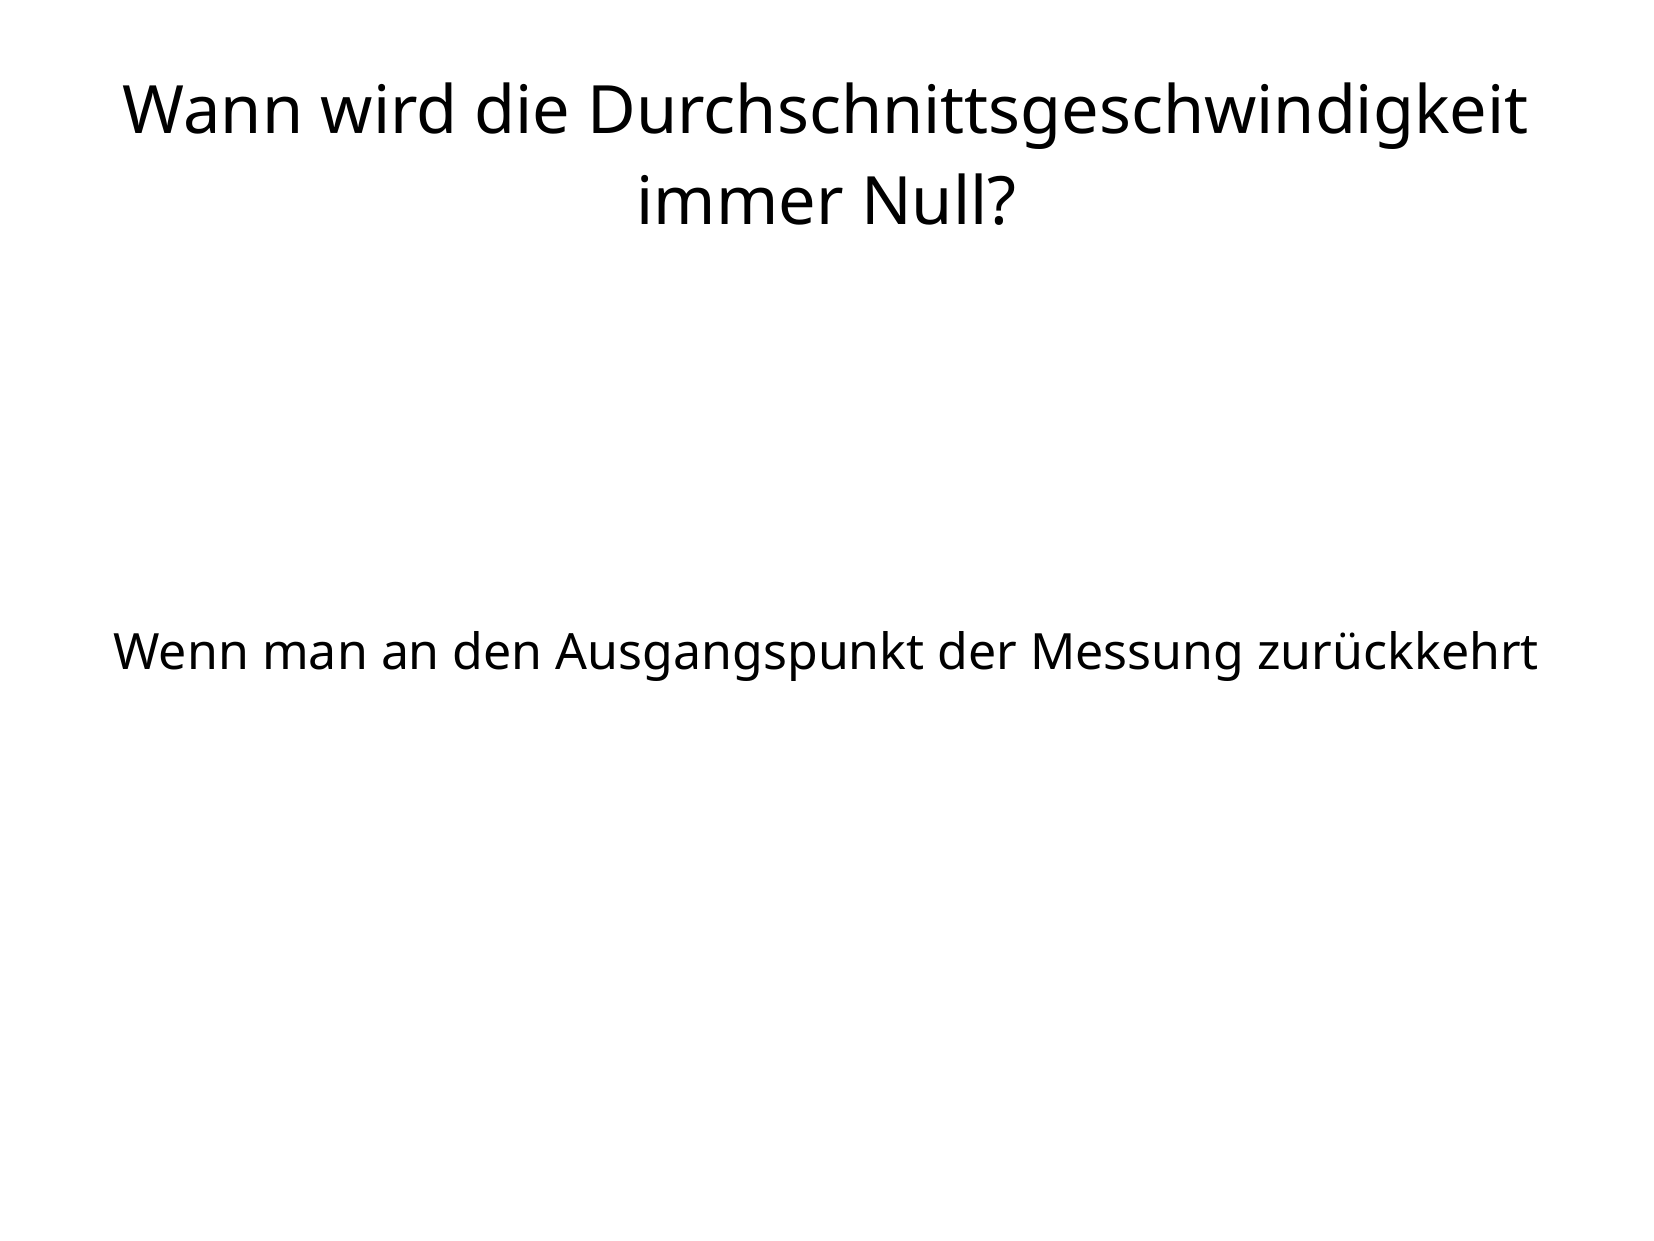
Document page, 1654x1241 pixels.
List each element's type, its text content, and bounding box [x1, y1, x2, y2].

title Wann wird die Durchschnittsgeschwindigkeit immer Null? [82, 49, 1571, 257]
subtitle Wenn man an den Ausgangspunkt der Messung zurückkehrt [82, 290, 1571, 1010]
